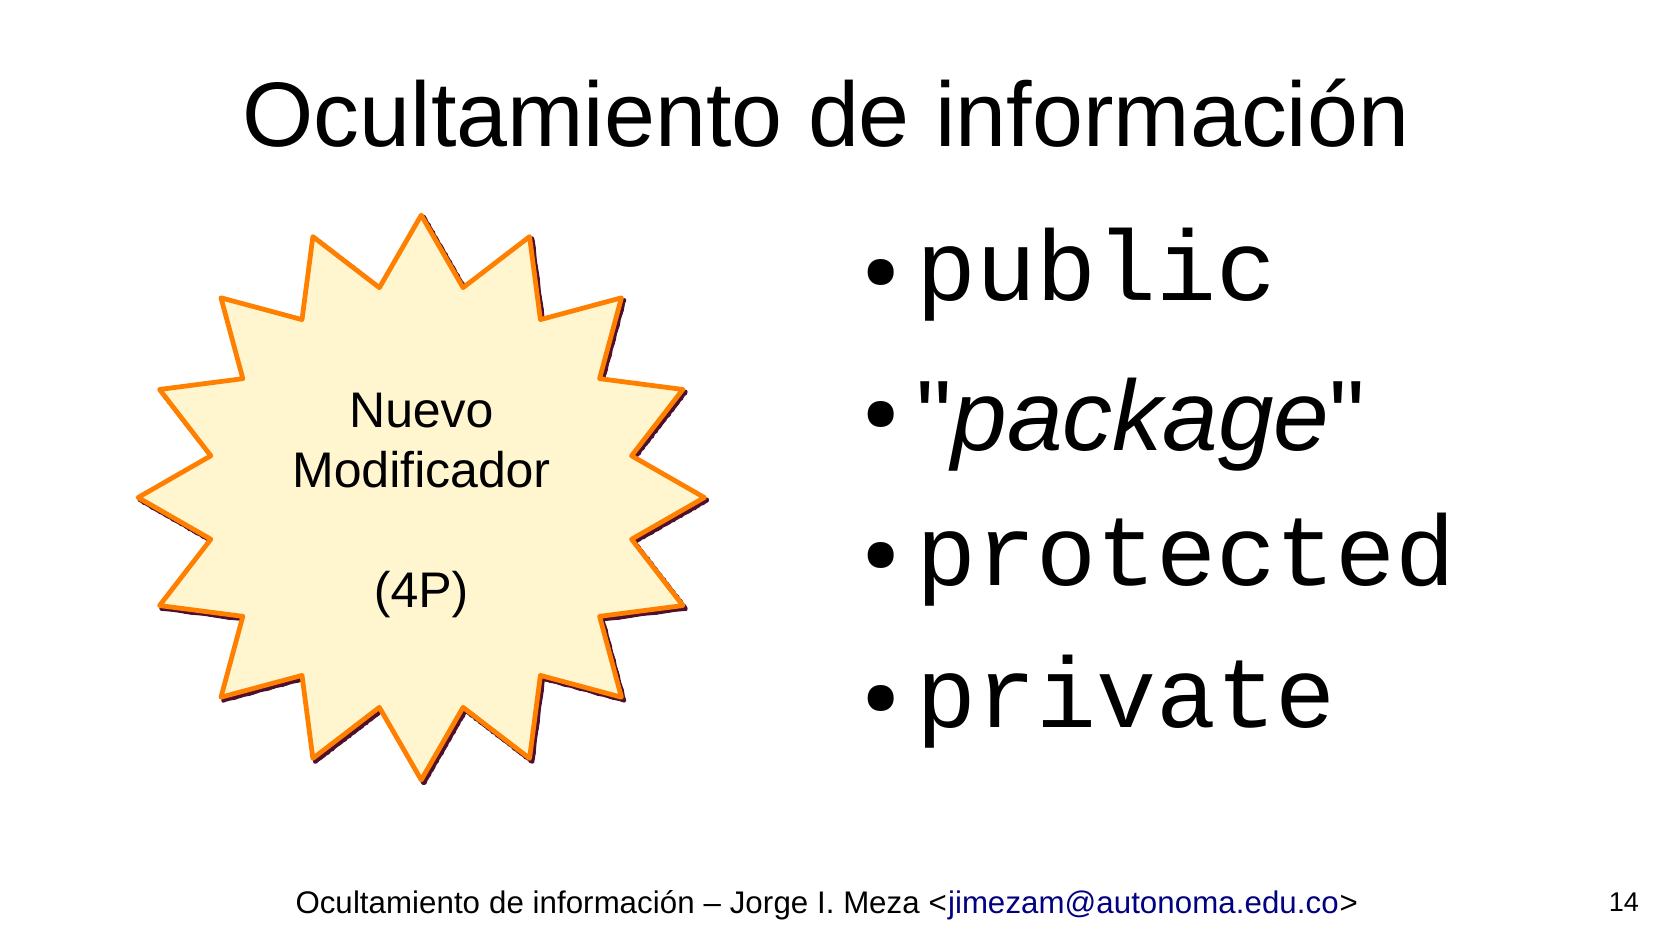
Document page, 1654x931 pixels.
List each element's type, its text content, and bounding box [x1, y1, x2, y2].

title Ocultamiento de información [82, 37, 1571, 193]
text_box Nuevo Modificador (4P) [138, 215, 705, 780]
list public "package" protected private [845, 217, 1572, 879]
